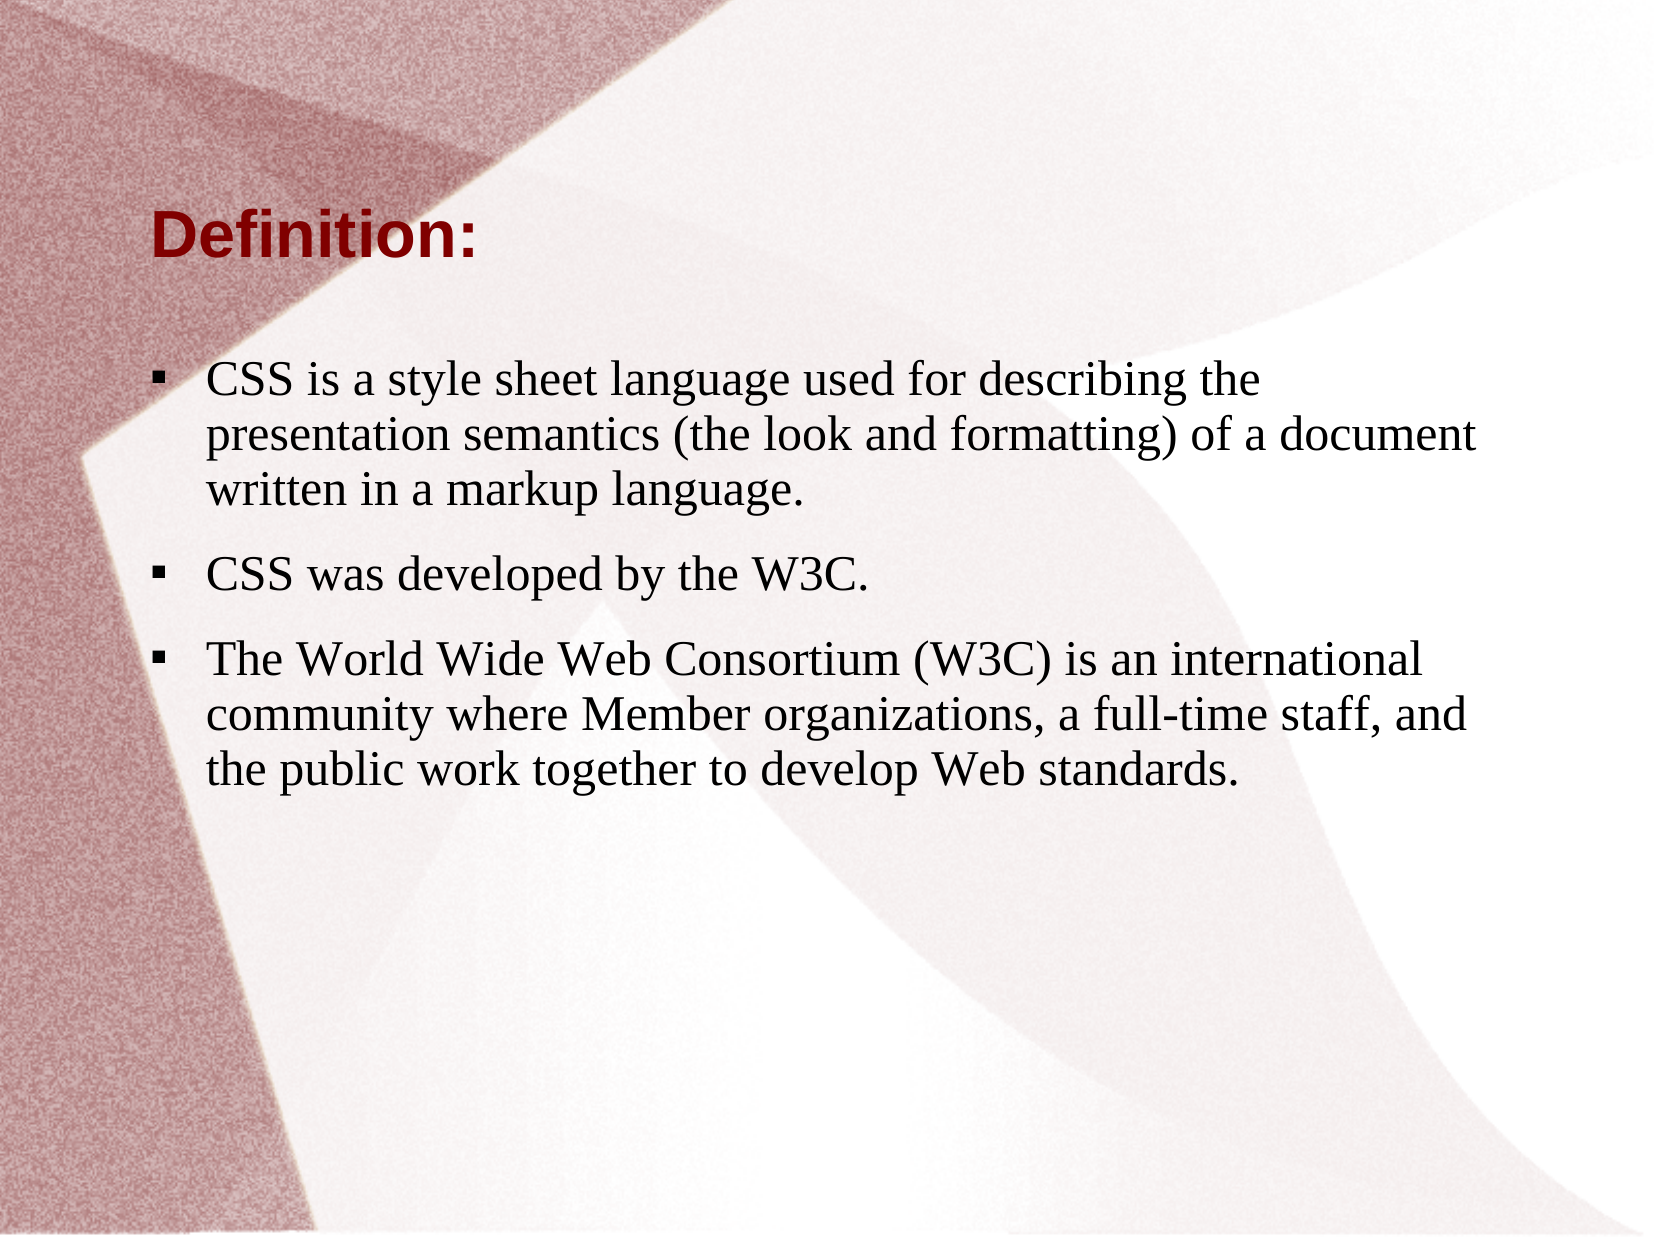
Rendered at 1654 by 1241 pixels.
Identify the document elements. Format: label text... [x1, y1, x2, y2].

title Definition: [150, 130, 1613, 338]
list CSS is a style sheet language used for describing the presentation semantics (the look and formatting) of a document written in a markup language. CSS was developed by the W3C. The World Wide Web Consortium (W3C) is an international community where Member organizations, a full-time staff, and the public work together to develop Web standards. [134, 350, 1516, 1133]
picture [0, 0, 1654, 1241]
